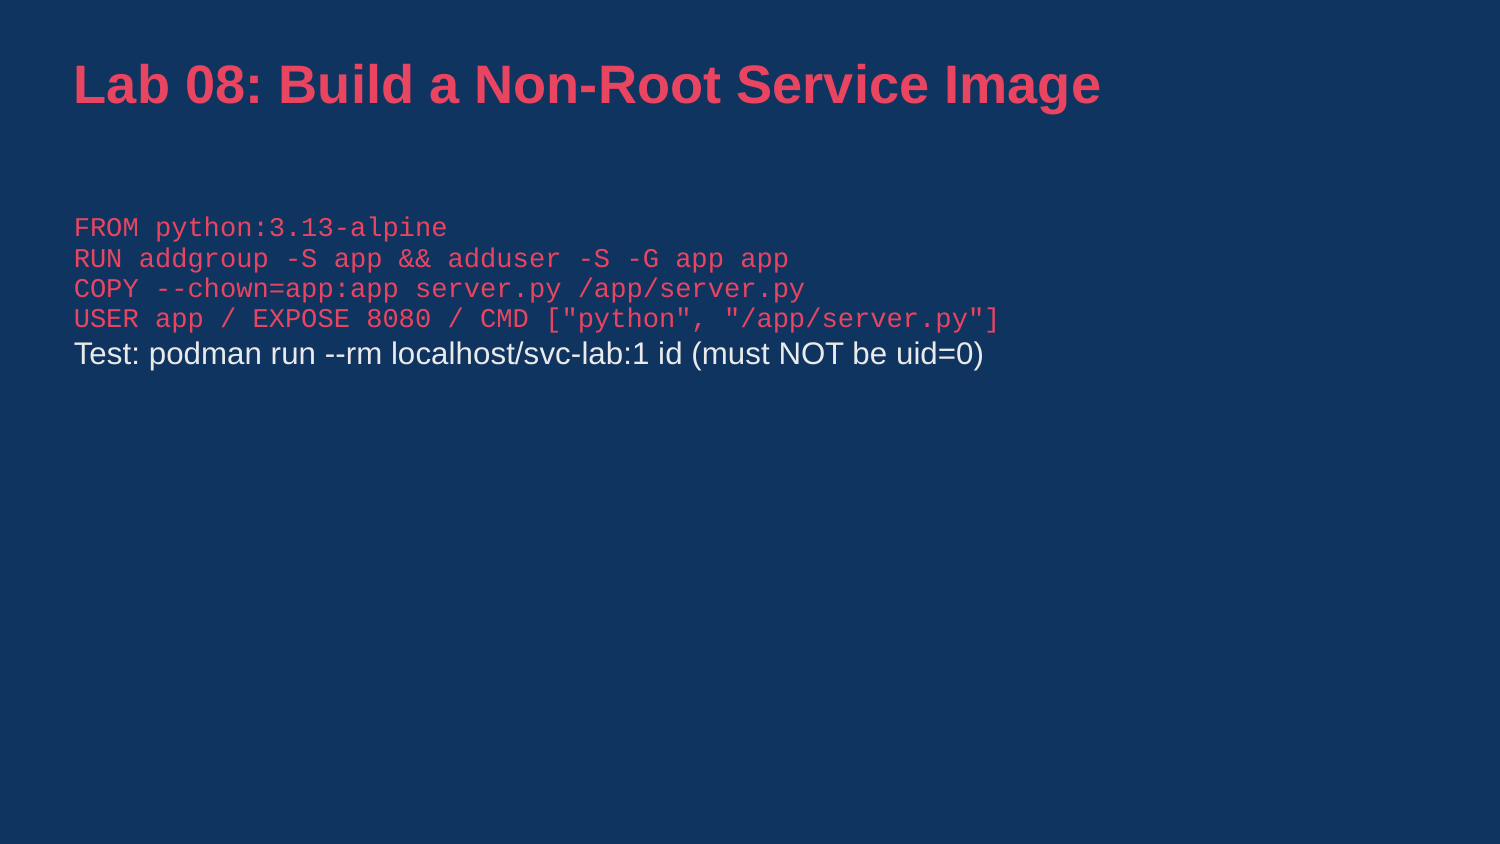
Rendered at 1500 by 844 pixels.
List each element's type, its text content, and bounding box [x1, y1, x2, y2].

title Lab 08: Build a Non-Root Service Image [59, 47, 1441, 166]
text_box FROM python:3.13-alpine RUN addgroup -S app && adduser -S -G app app COPY --chown=app:app server.py /app/server.py USER app / EXPOSE 8080 / CMD ["python", "/app/server.py"] Test: podman run --rm localhost/svc-lab:1 id (must NOT be uid=0) [59, 206, 1441, 798]
